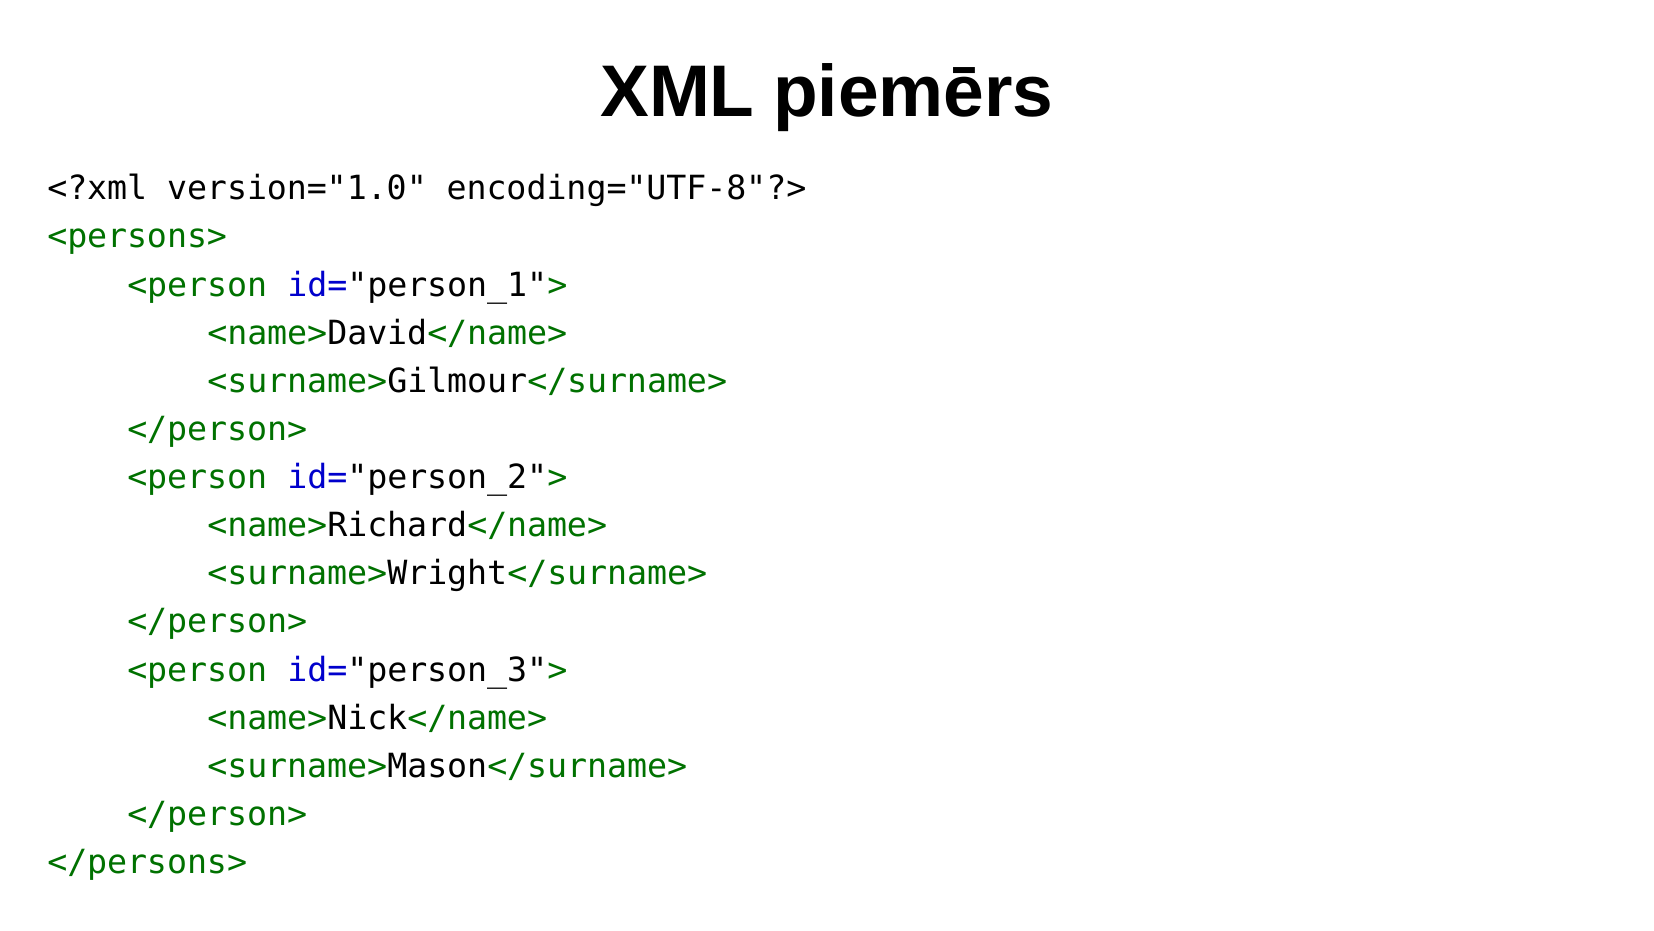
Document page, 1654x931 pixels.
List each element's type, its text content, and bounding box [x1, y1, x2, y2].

list <?xml version="1.0" encoding="UTF-8"?> <persons> <person id="person_1"> <name>David</name> <surname>Gilmour</surname> </person> <person id="person_2"> <name>Richard</name> <surname>Wright</surname> </person> <person id="person_3"> <name>Nick</name> <surname>Mason</surname> </person> </persons> [47, 159, 1583, 886]
title XML piemērs [82, 37, 1571, 147]
